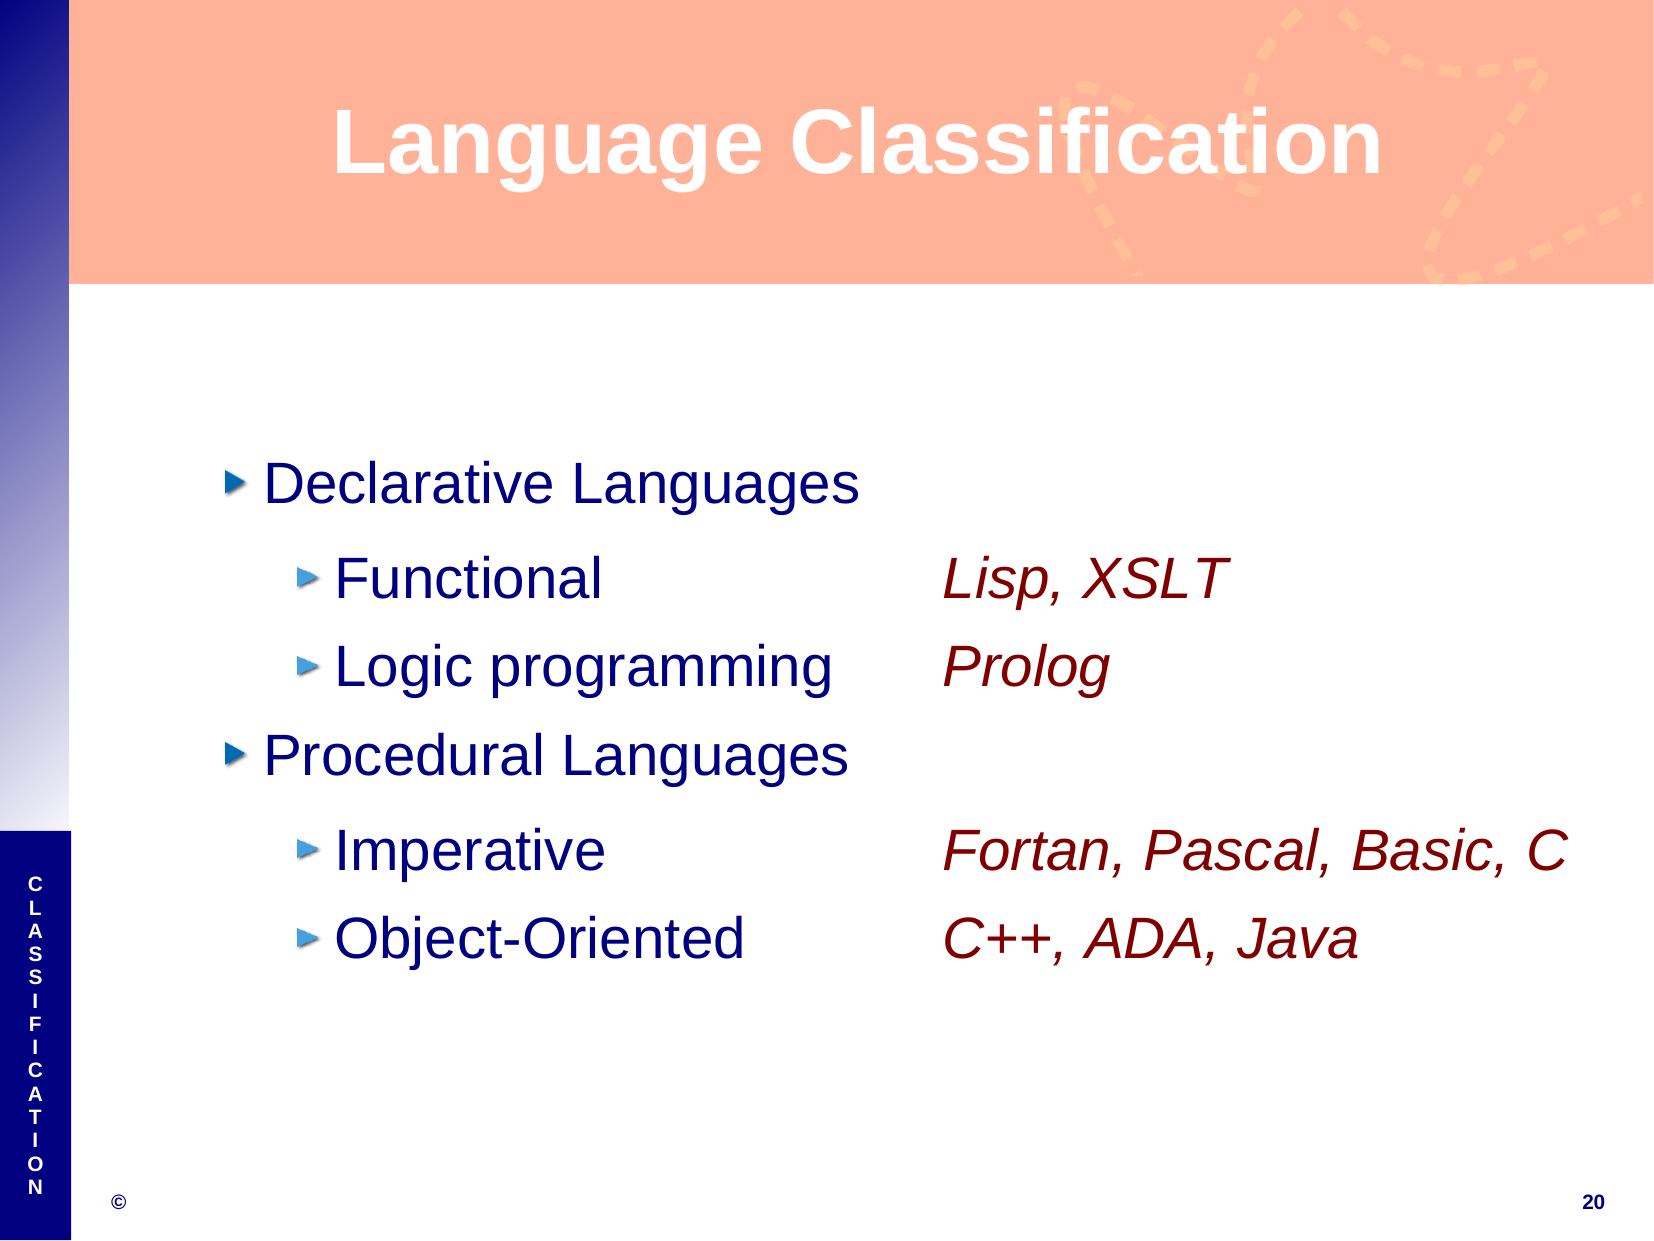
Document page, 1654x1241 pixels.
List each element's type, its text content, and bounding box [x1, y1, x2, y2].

list Declarative Languages Functional Lisp, XSLT Logic programming Prolog Procedural Languages Imperative Fortan, Pascal, Basic, C Object-Oriented C++, ADA, Java [192, 451, 1605, 995]
text_box C L A S S I F I C A T I O N [0, 830, 71, 1241]
title Language Classification [101, 37, 1617, 246]
